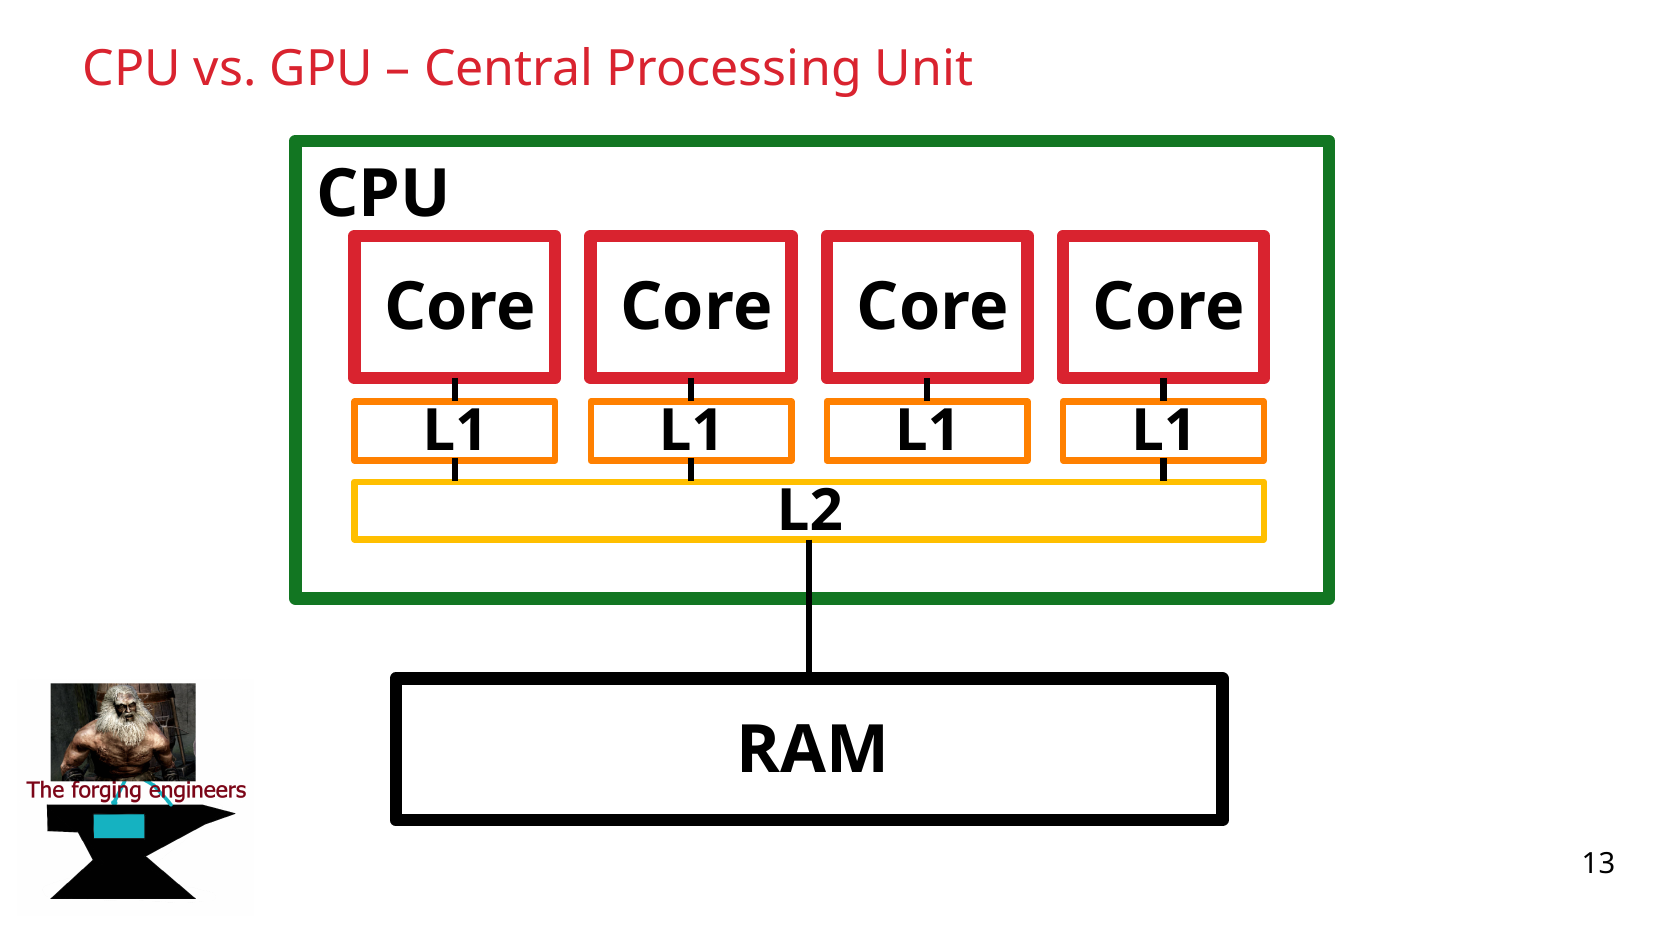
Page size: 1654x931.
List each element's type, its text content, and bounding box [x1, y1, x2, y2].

title CPU vs. GPU – Central Processing Unit [82, 37, 1571, 95]
picture [17, 81, 1419, 931]
